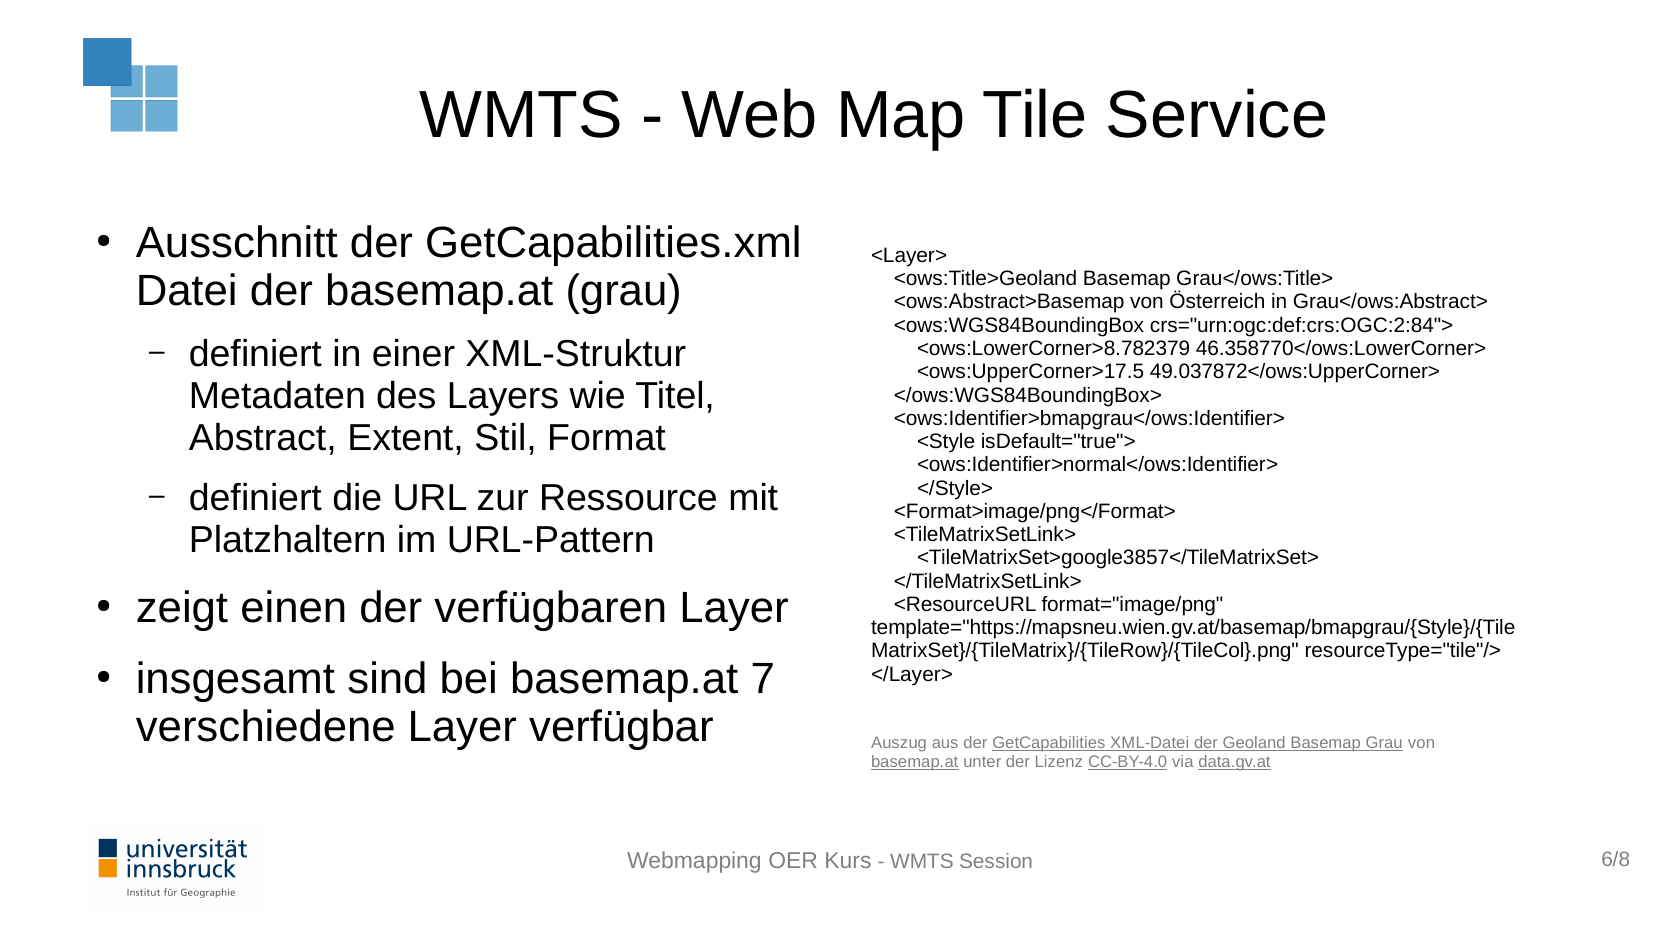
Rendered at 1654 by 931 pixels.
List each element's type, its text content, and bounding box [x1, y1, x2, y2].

title WMTS - Web Map Tile Service [206, 37, 1542, 193]
text_box Auszug aus der GetCapabilities XML-Datei der Geoland Basemap Grau von basemap.at unter der Lizenz CC-BY-4.0 via data.gv.at [856, 726, 1536, 779]
list Ausschnitt der GetCapabilities.xml Datei der basemap.at (grau) definiert in einer XML-Struktur Metadaten des Layers wie Titel, Abstract, Extent, Stil, Format definiert die URL zur Ressource mit Platzhaltern im URL-Pattern zeigt einen der verfügbaren Layer insgesamt sind bei basemap.at 7 verschiedene Layer verfügbar [82, 217, 827, 758]
picture [82, 822, 263, 912]
picture [82, 37, 178, 132]
text_box <Layer> <ows:Title>Geoland Basemap Grau</ows:Title> <ows:Abstract>Basemap von Österreich in Grau</ows:Abstract> <ows:WGS84BoundingBox crs="urn:ogc:def:crs:OGC:2:84"> <ows:LowerCorner>8.782379 46.358770</ows:LowerCorner> <ows:UpperCorner>17.5 49.037872</ows:UpperCorner> </ows:WGS84BoundingBox> <ows:Identifier>bmapgrau</ows:Identifier> <Style isDefault="true"> <ows:Identifier>normal</ows:Identifier> </Style> <Format>image/png</Format> <TileMatrixSetLink> <TileMatrixSet>google3857</TileMatrixSet> </TileMatrixSetLink> <ResourceURL format="image/png" template="https://mapsneu.wien.gv.at/basemap/bmapgrau/{Style}/{TileMatrixSet}/{TileMatrix}/{TileRow}/{TileCol}.png" resourceType="tile"/> </Layer> [856, 236, 1536, 709]
